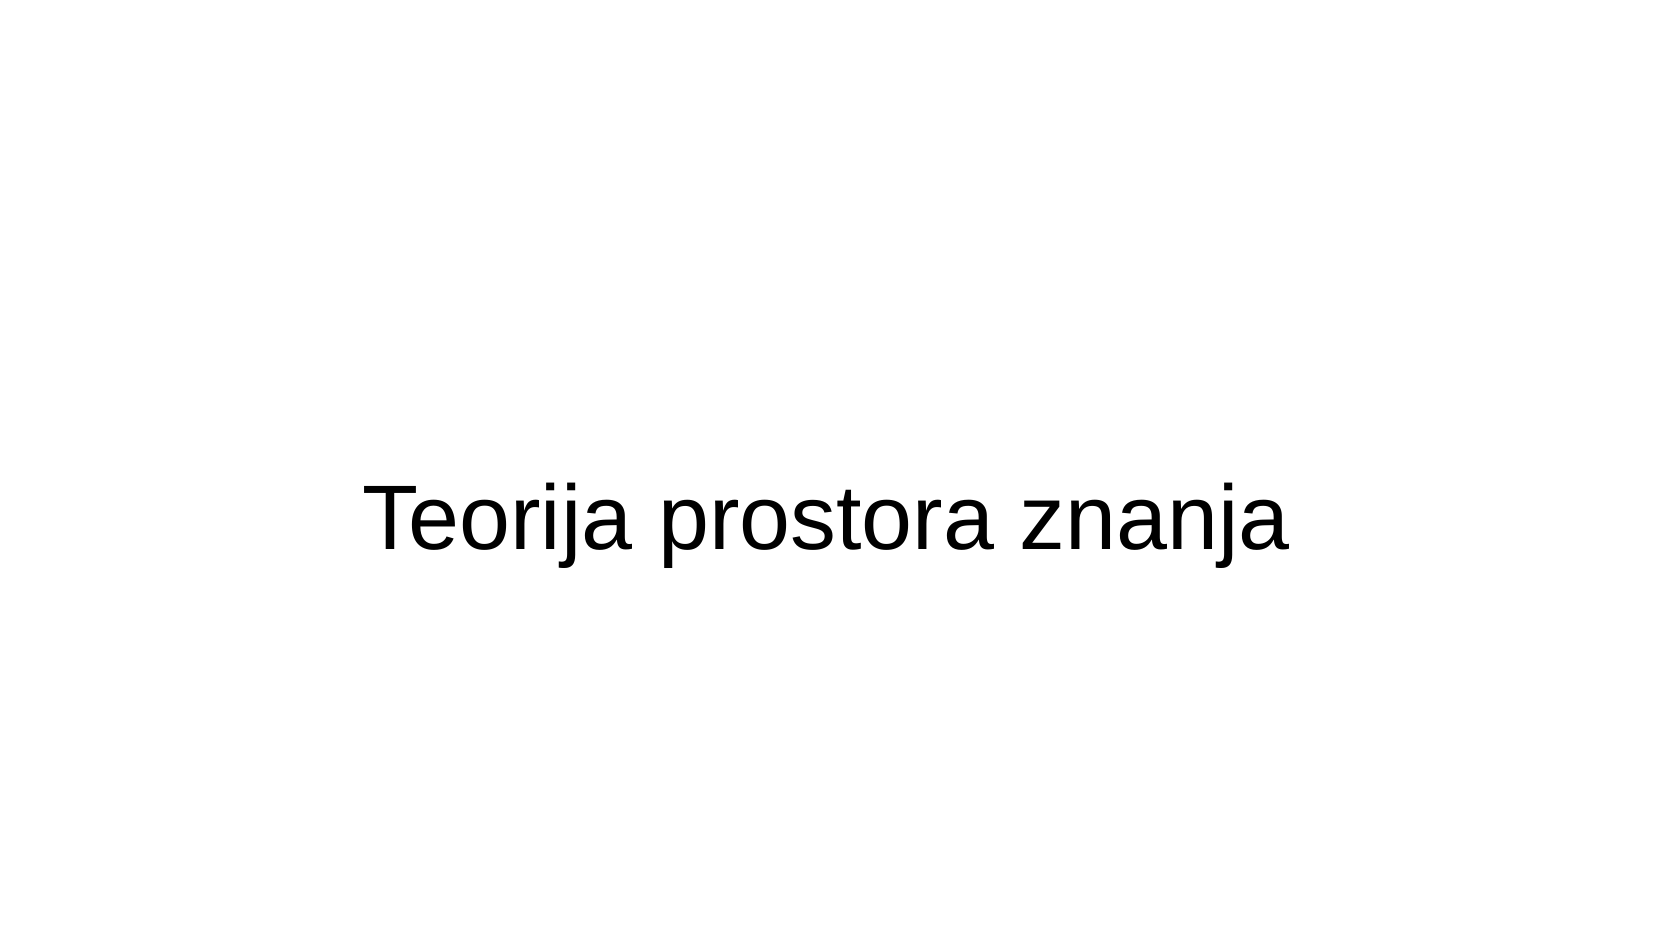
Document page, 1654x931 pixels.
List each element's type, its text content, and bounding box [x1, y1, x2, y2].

title Teorija prostora znanja [82, 435, 1571, 591]
